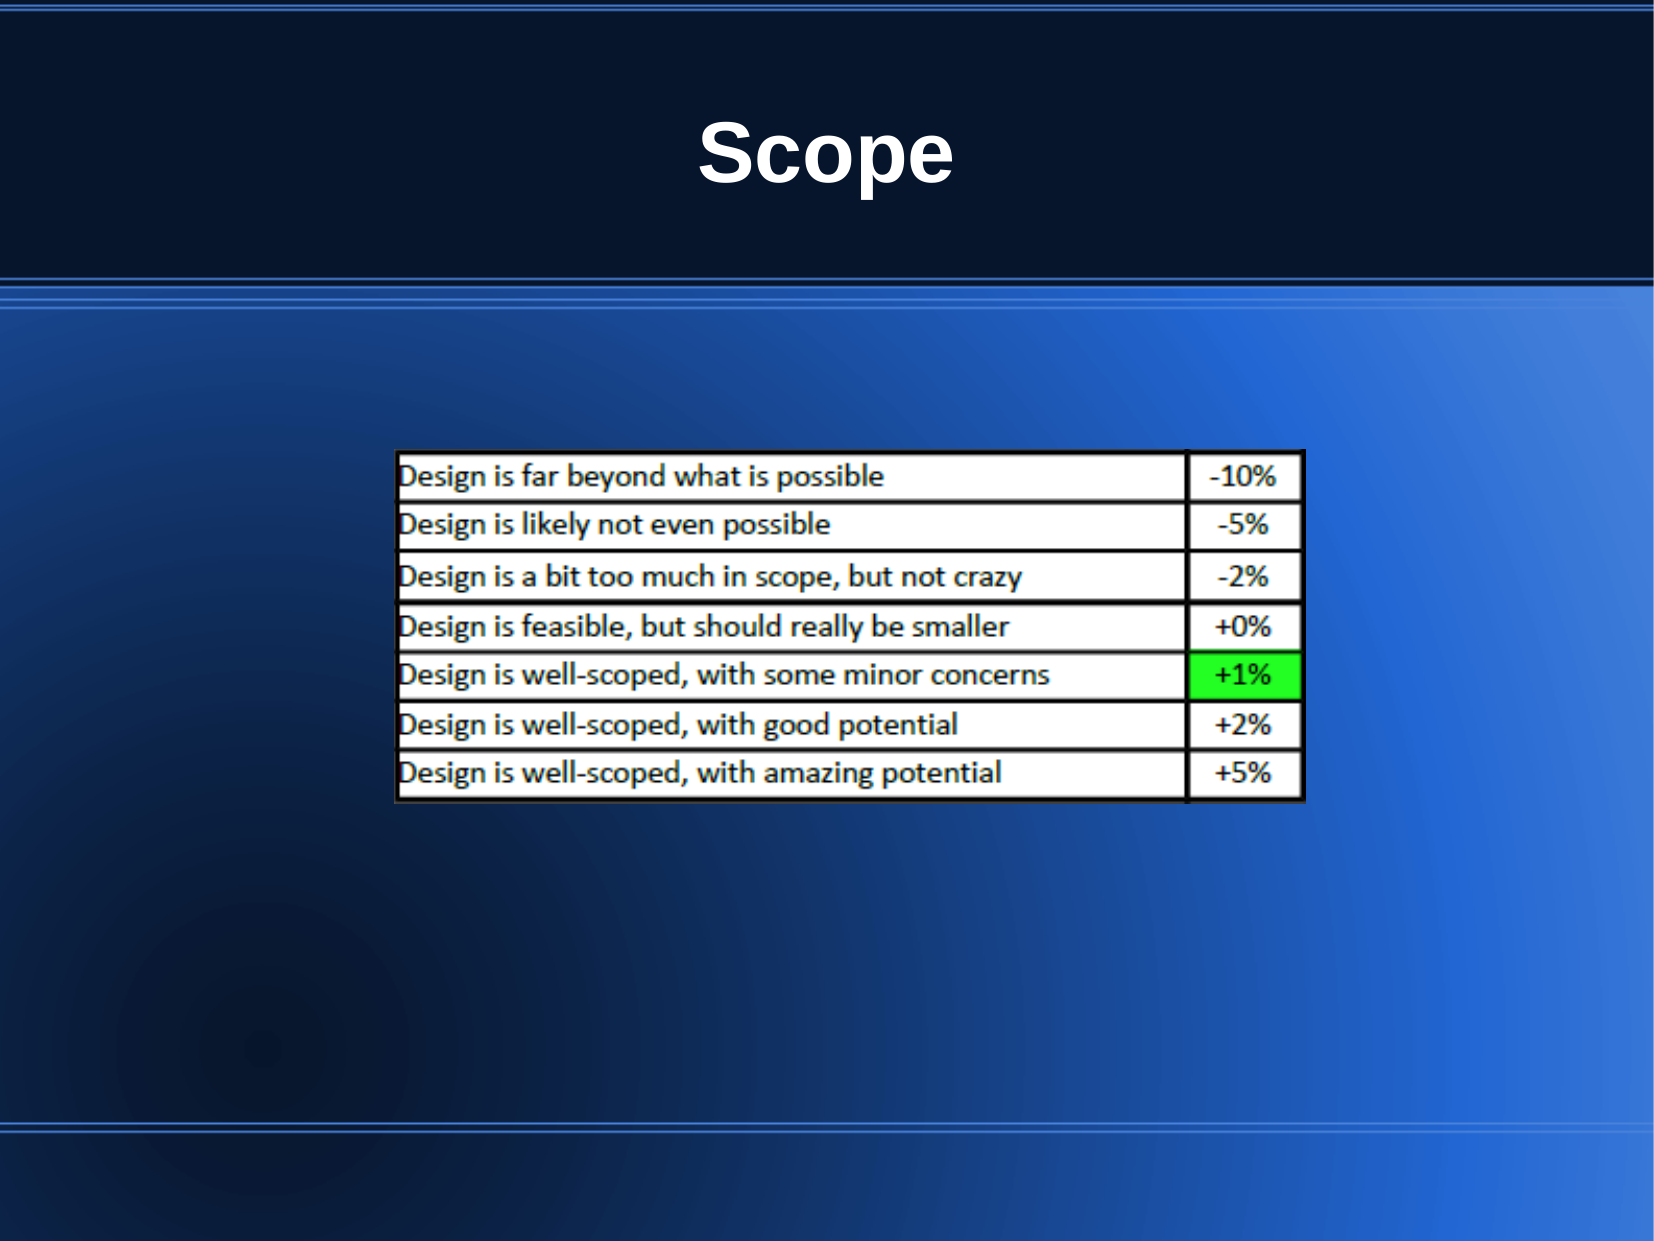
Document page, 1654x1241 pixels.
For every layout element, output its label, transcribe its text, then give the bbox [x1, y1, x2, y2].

picture [0, 0, 1654, 1241]
title Scope [82, 49, 1571, 257]
